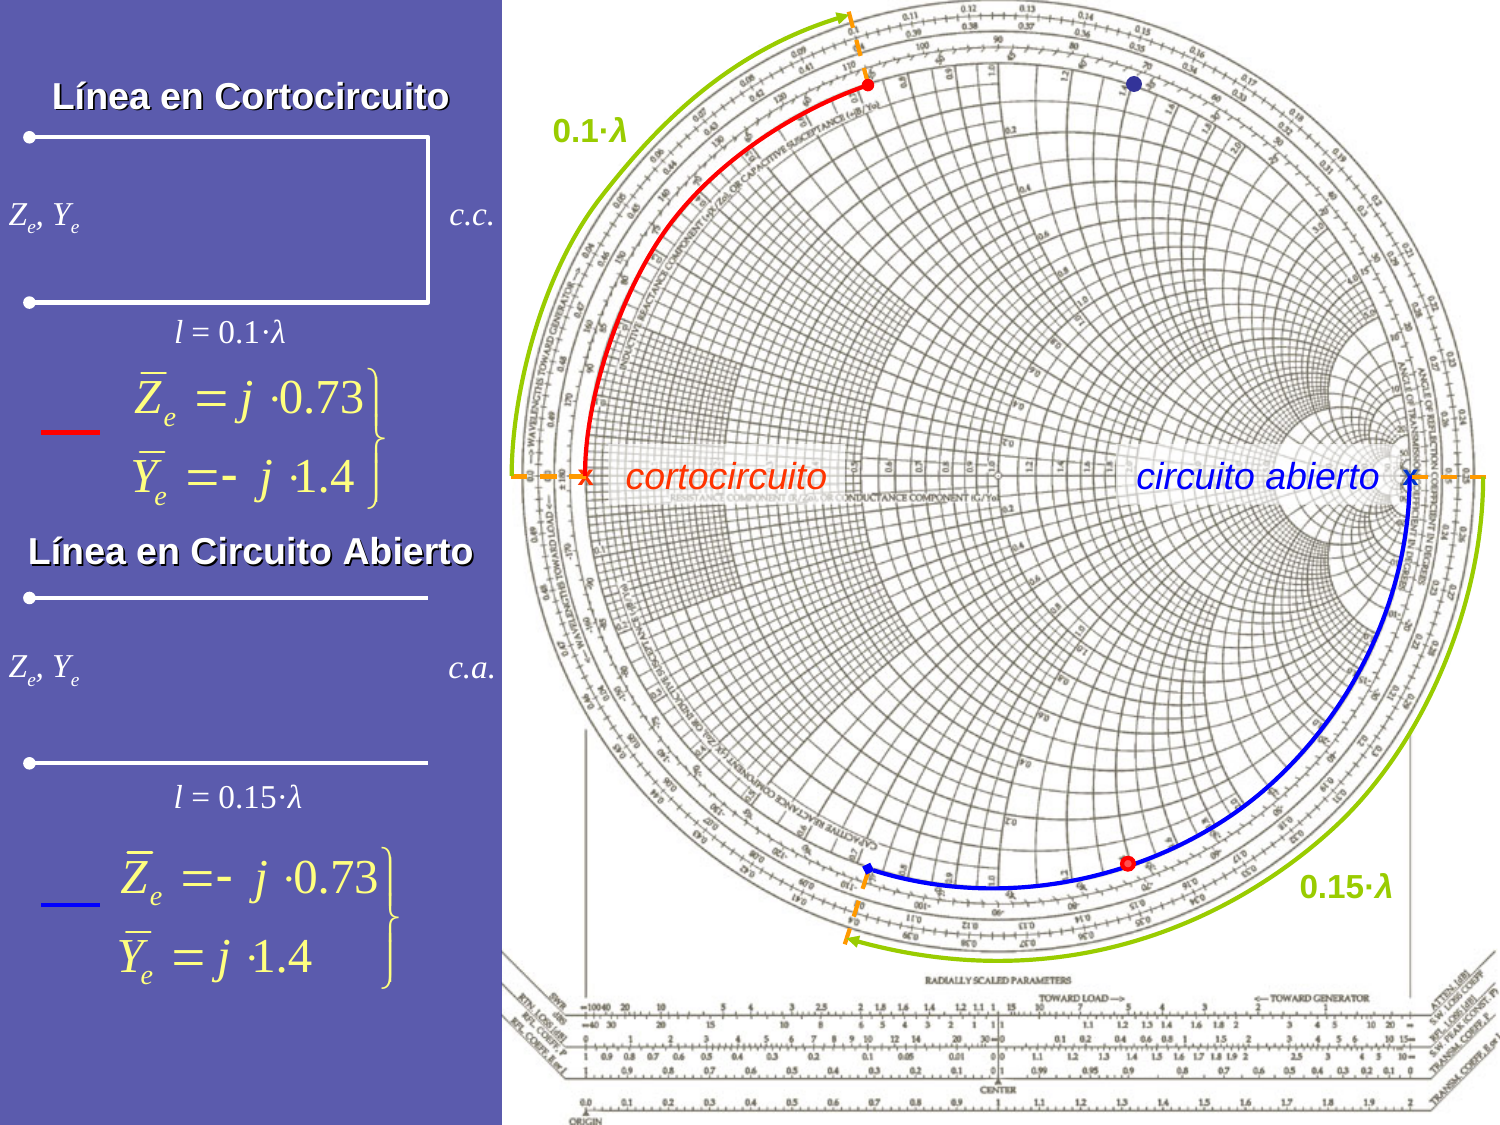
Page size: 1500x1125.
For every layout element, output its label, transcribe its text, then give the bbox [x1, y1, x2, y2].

text_box x [1387, 448, 1434, 499]
text_box l = 0.1·λ [159, 305, 337, 358]
chart [112, 837, 410, 1000]
text_box [1122, 857, 1134, 870]
text_box Ze, Ye [0, 636, 101, 698]
text_box l = 0.15·λ [159, 767, 337, 823]
text_box Ze, Ye [0, 184, 101, 246]
text_box 0.1·λ [513, 101, 668, 158]
text_box Línea en Cortocircuito Línea en Circuito Abierto [0, 0, 502, 1125]
text_box 0.15·λ [1269, 857, 1424, 914]
text_box [1128, 78, 1140, 90]
text_box circuito abierto [1116, 444, 1401, 505]
text_box c.c. [430, 184, 514, 240]
picture [502, 0, 1500, 1125]
chart [126, 357, 395, 521]
text_box x [562, 448, 609, 500]
text_box cortocircuito [608, 444, 845, 505]
text_box c.a. [430, 637, 514, 693]
